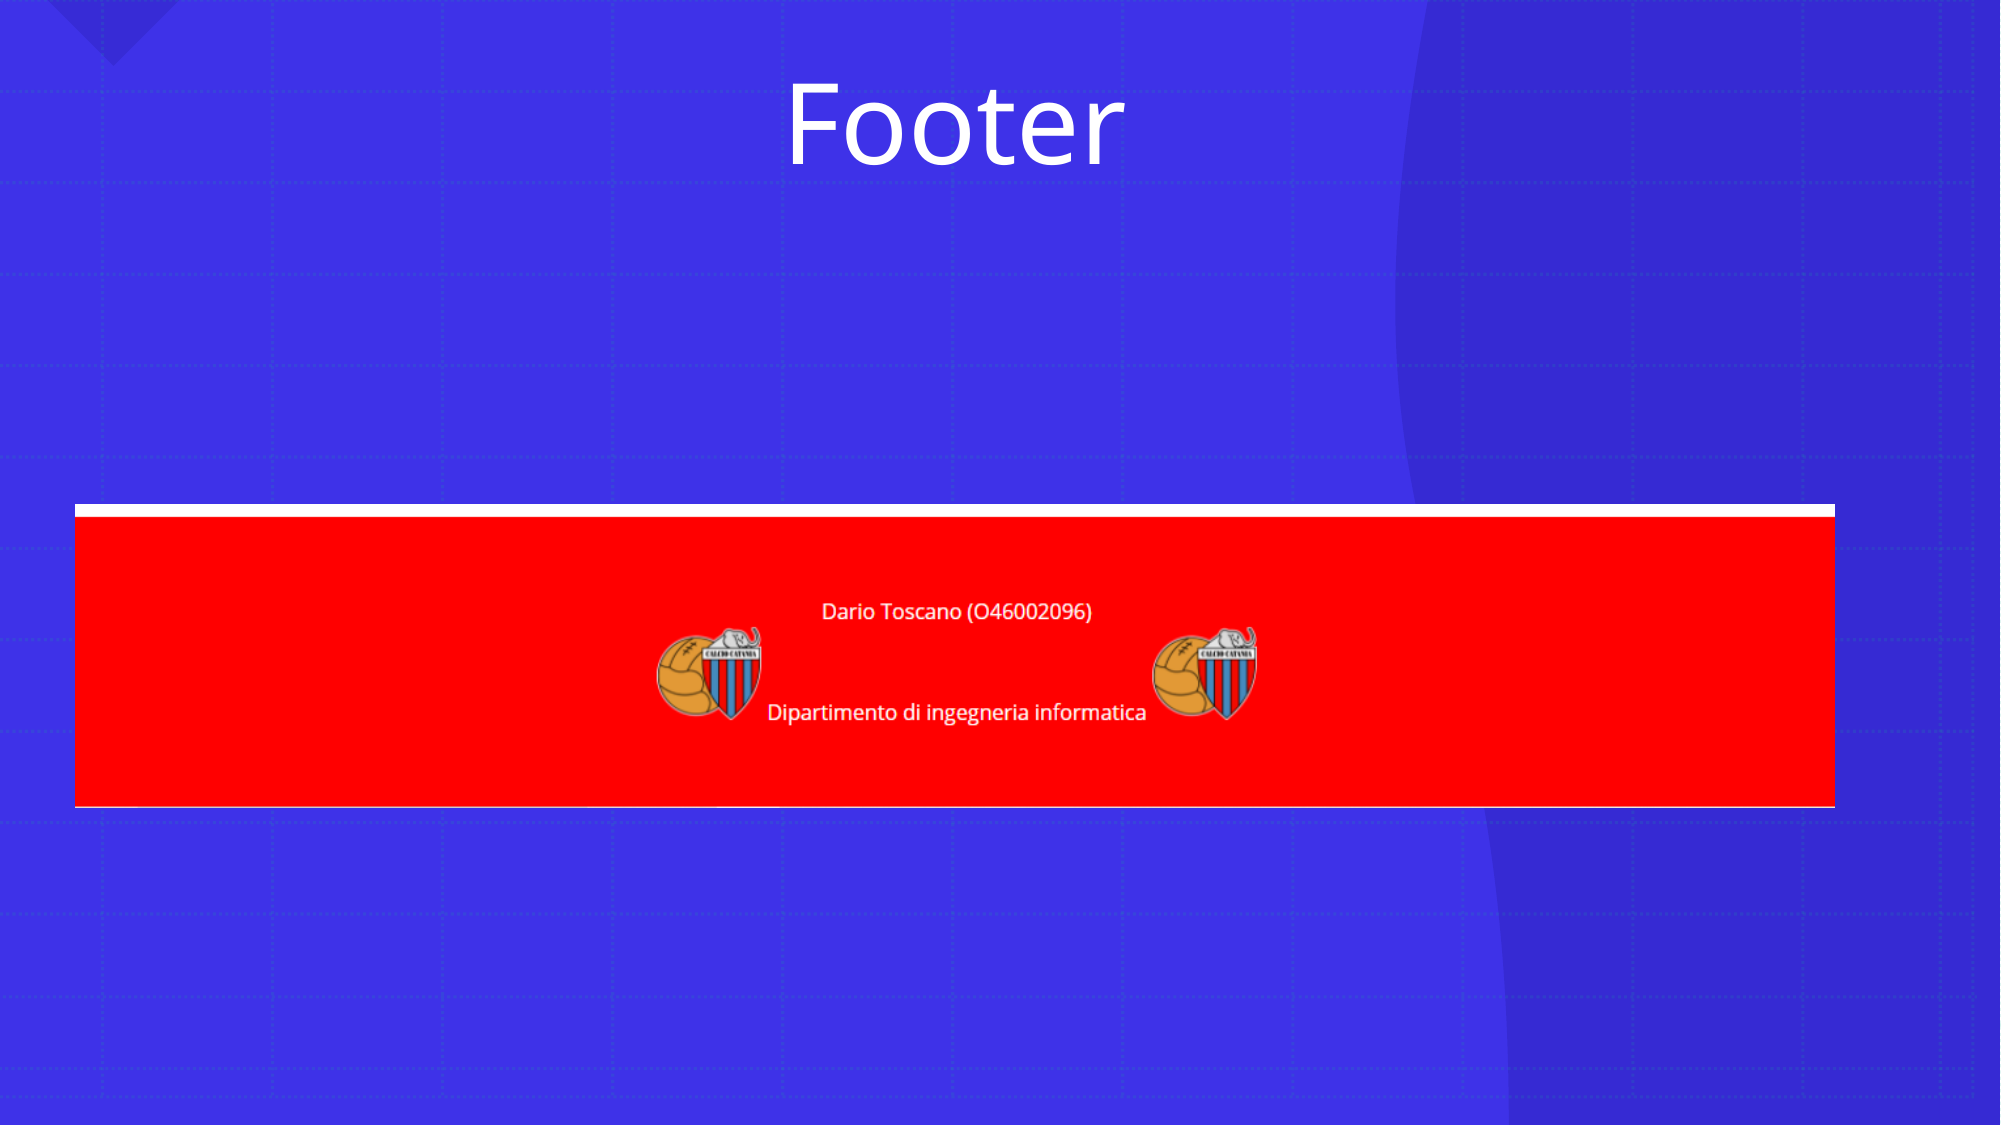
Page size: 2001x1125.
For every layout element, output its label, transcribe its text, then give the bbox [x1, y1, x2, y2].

text_box [0, 0, 2000, 1125]
picture [75, 504, 1835, 808]
title Footer [75, 59, 1835, 278]
